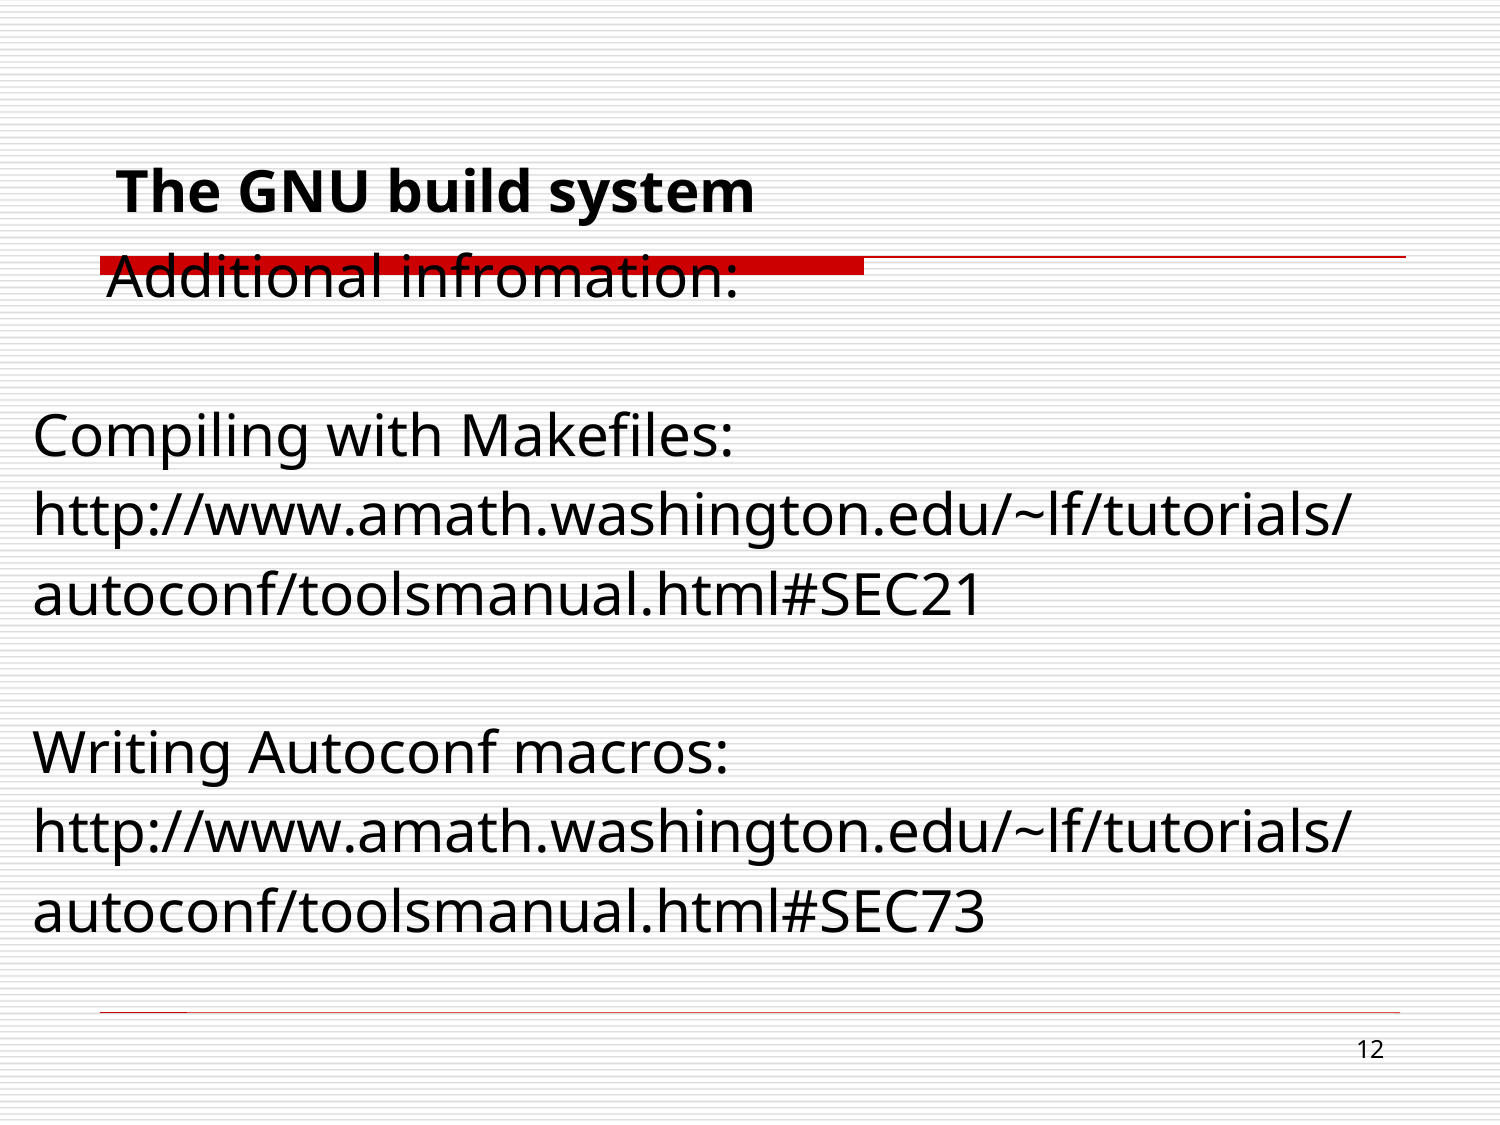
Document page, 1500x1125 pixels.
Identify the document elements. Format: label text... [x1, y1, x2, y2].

picture [0, 0, 1500, 1125]
title The GNU build system [100, 94, 1376, 194]
text_box Additional infromation: Compiling with Makefiles: http://www.amath.washington.edu/~lf/tutorials/autoconf/toolsmanual.html#SEC21 Writing Autoconf macros: http://www.amath.washington.edu/~lf/tutorials/autoconf/toolsmanual.html#SEC73 [17, 194, 1500, 957]
